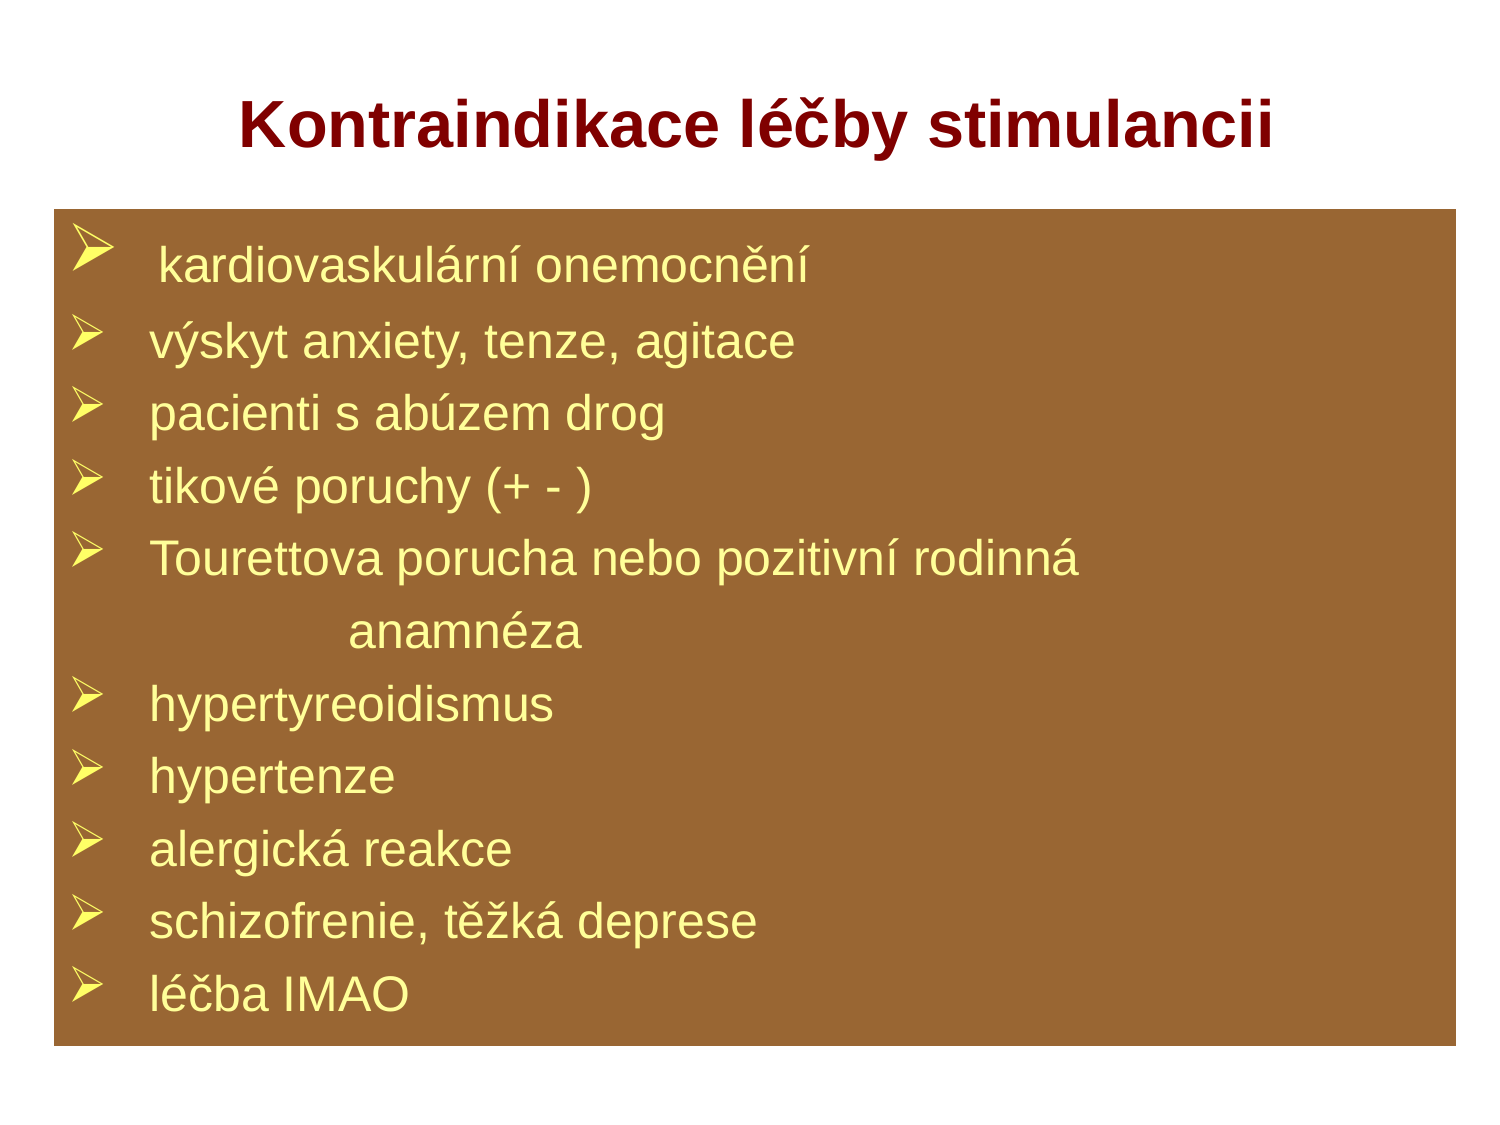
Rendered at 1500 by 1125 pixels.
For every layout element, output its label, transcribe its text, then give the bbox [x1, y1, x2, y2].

list kardiovaskulární onemocnění výskyt anxiety, tenze, agitace pacienti s abúzem drog tikové poruchy (+ - ) Tourettova porucha nebo pozitivní rodinná anamnéza hypertyreoidismus hypertenze alergická reakce schizofrenie, těžká deprese léčba IMAO [53, 208, 1458, 1047]
title Kontraindikace léčby stimulancii [81, 37, 1434, 206]
